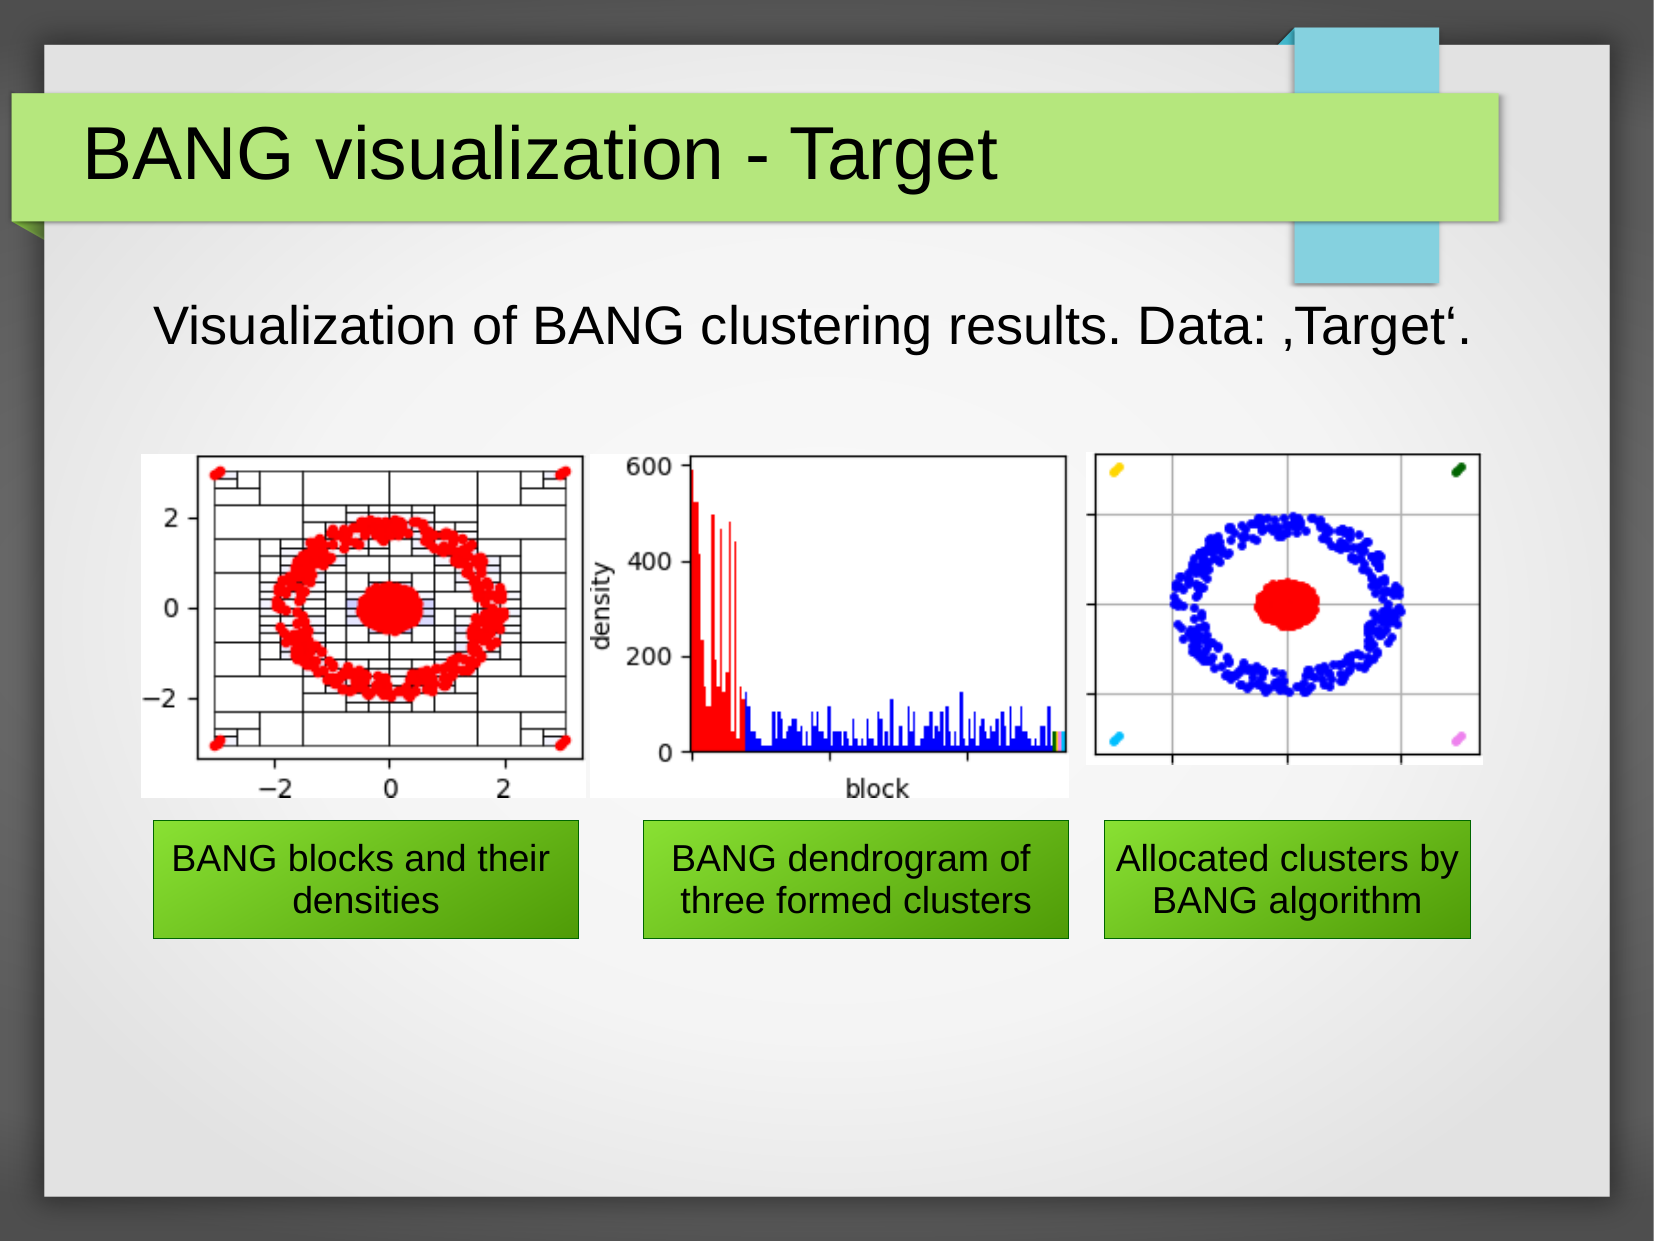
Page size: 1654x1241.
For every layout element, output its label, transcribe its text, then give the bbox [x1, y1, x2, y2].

text_box BANG dendrogram of three formed clusters [643, 820, 1069, 939]
title BANG visualization - Target [82, 94, 1264, 213]
list Visualization of BANG clustering results. Data: ‚Target‘. [82, 295, 1571, 1015]
text_box BANG blocks and their densities [153, 820, 579, 939]
text_box Allocated clusters by BANG algorithm [1104, 820, 1471, 939]
picture [0, 0, 1654, 1241]
